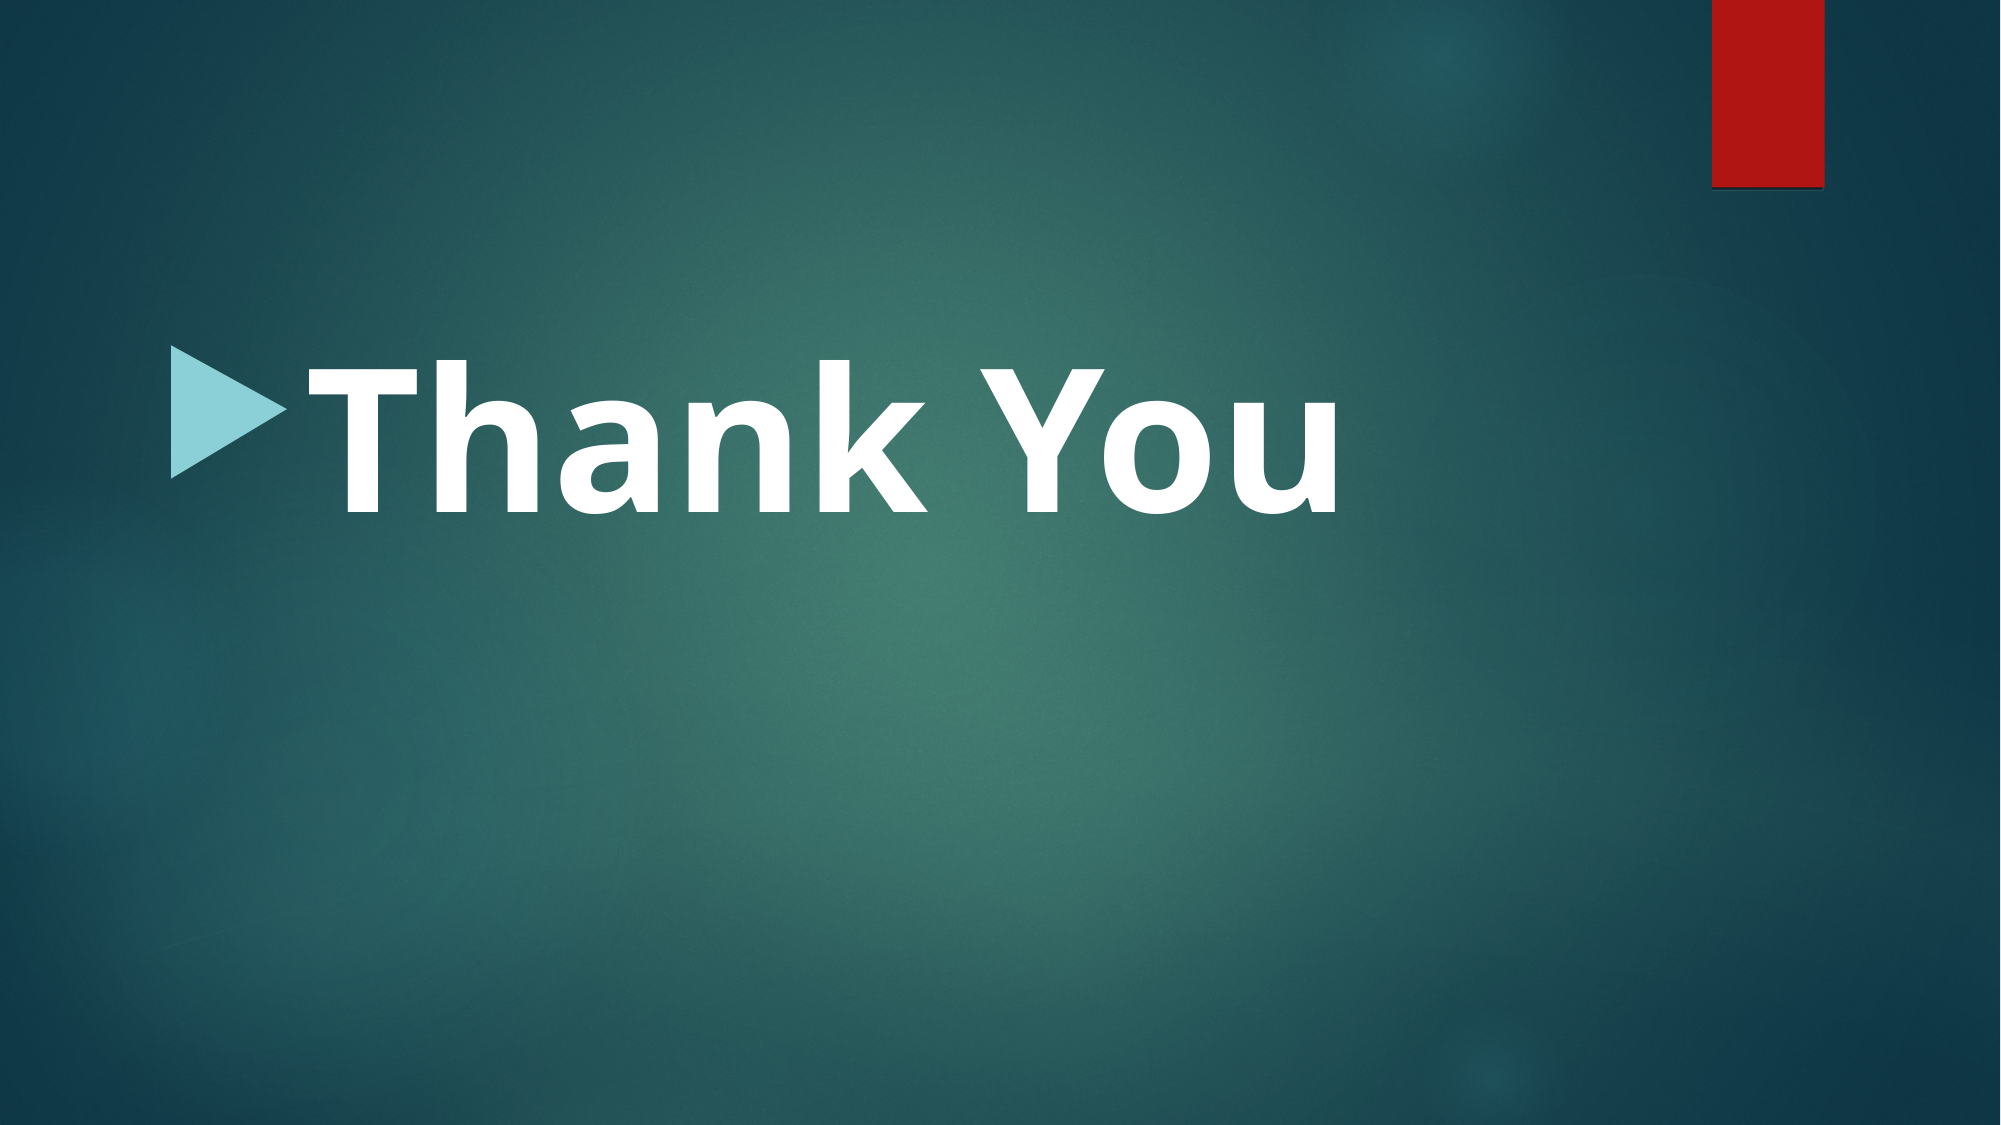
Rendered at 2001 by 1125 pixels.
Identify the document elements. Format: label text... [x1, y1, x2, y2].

picture [0, 0, 2001, 1125]
list Thank You [141, 44, 1768, 1063]
